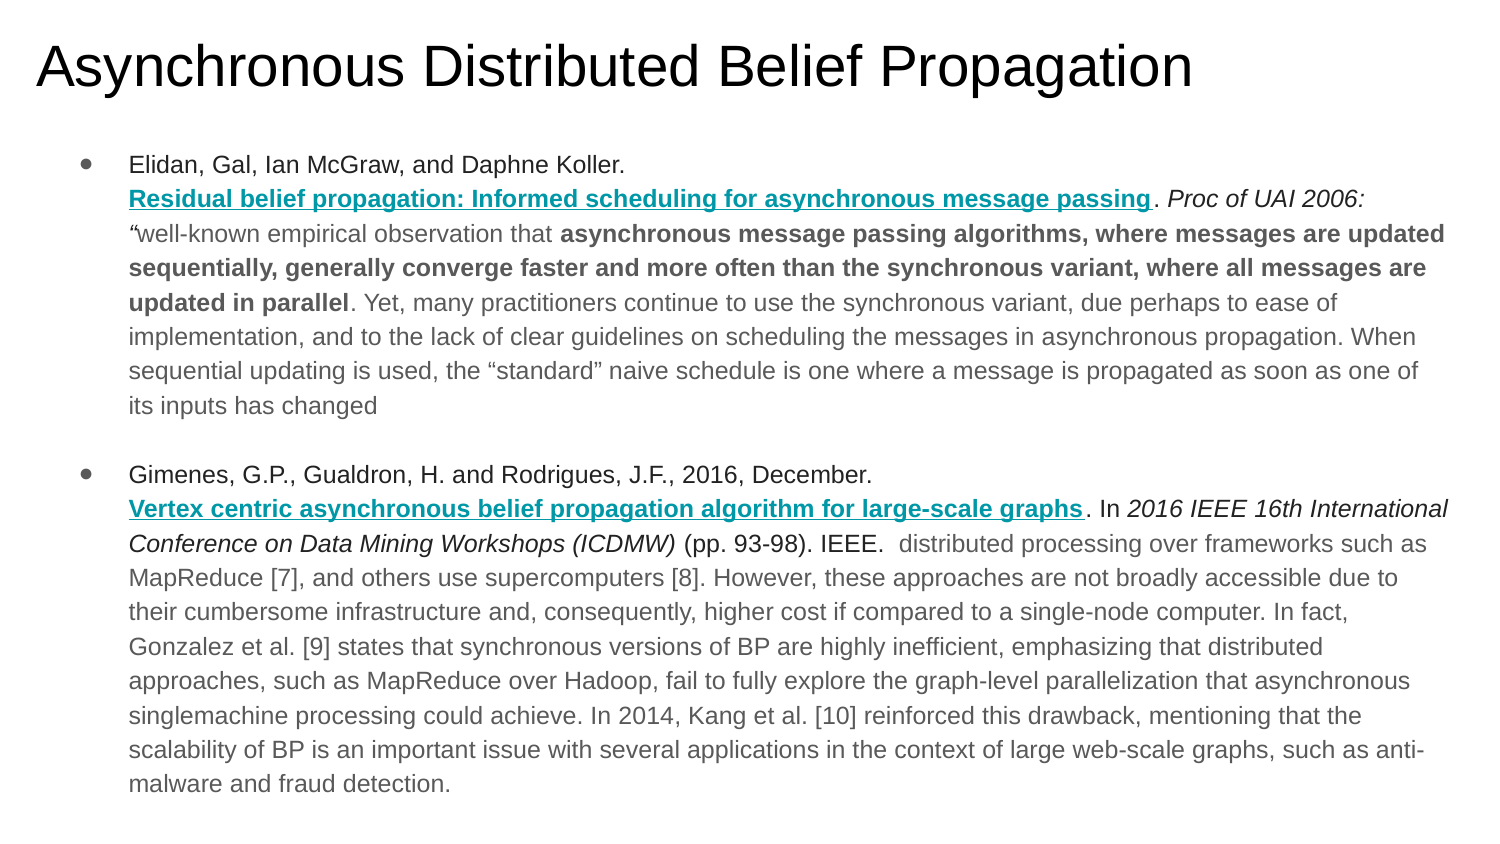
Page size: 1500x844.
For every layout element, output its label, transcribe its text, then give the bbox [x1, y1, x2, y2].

list Elidan, Gal, Ian McGraw, and Daphne Koller. Residual belief propagation: Informed scheduling for asynchronous message passing. Proc of UAI 2006: “well-known empirical observation that asynchronous message passing algorithms, where messages are updated sequentially, generally converge faster and more often than the synchronous variant, where all messages are updated in parallel. Yet, many practitioners continue to use the synchronous variant, due perhaps to ease of implementation, and to the lack of clear guidelines on scheduling the messages in asynchronous propagation. When sequential updating is used, the “standard” naive schedule is one where a message is propagated as soon as one of its inputs has changed Gimenes, G.P., Gualdron, H. and Rodrigues, J.F., 2016, December. Vertex centric asynchronous belief propagation algorithm for large-scale graphs. In 2016 IEEE 16th International Conference on Data Mining Workshops (ICDMW) (pp. 93-98). IEEE. distributed processing over frameworks such as MapReduce [7], and others use supercomputers [8]. However, these approaches are not broadly accessible due to their cumbersome infrastructure and, consequently, higher cost if compared to a single-node computer. In fact, Gonzalez et al. [9] states that synchronous versions of BP are highly inefficient, emphasizing that distributed approaches, such as MapReduce over Hadoop, fail to fully explore the graph-level parallelization that asynchronous singlemachine processing could achieve. In 2014, Kang et al. [10] reinforced this drawback, mentioning that the scalability of BP is an important issue with several applications in the context of large web-scale graphs, such as anti-malware and fraud detection. [38, 128, 1464, 802]
title Asynchronous Distributed Belief Propagation [21, 12, 1419, 107]
